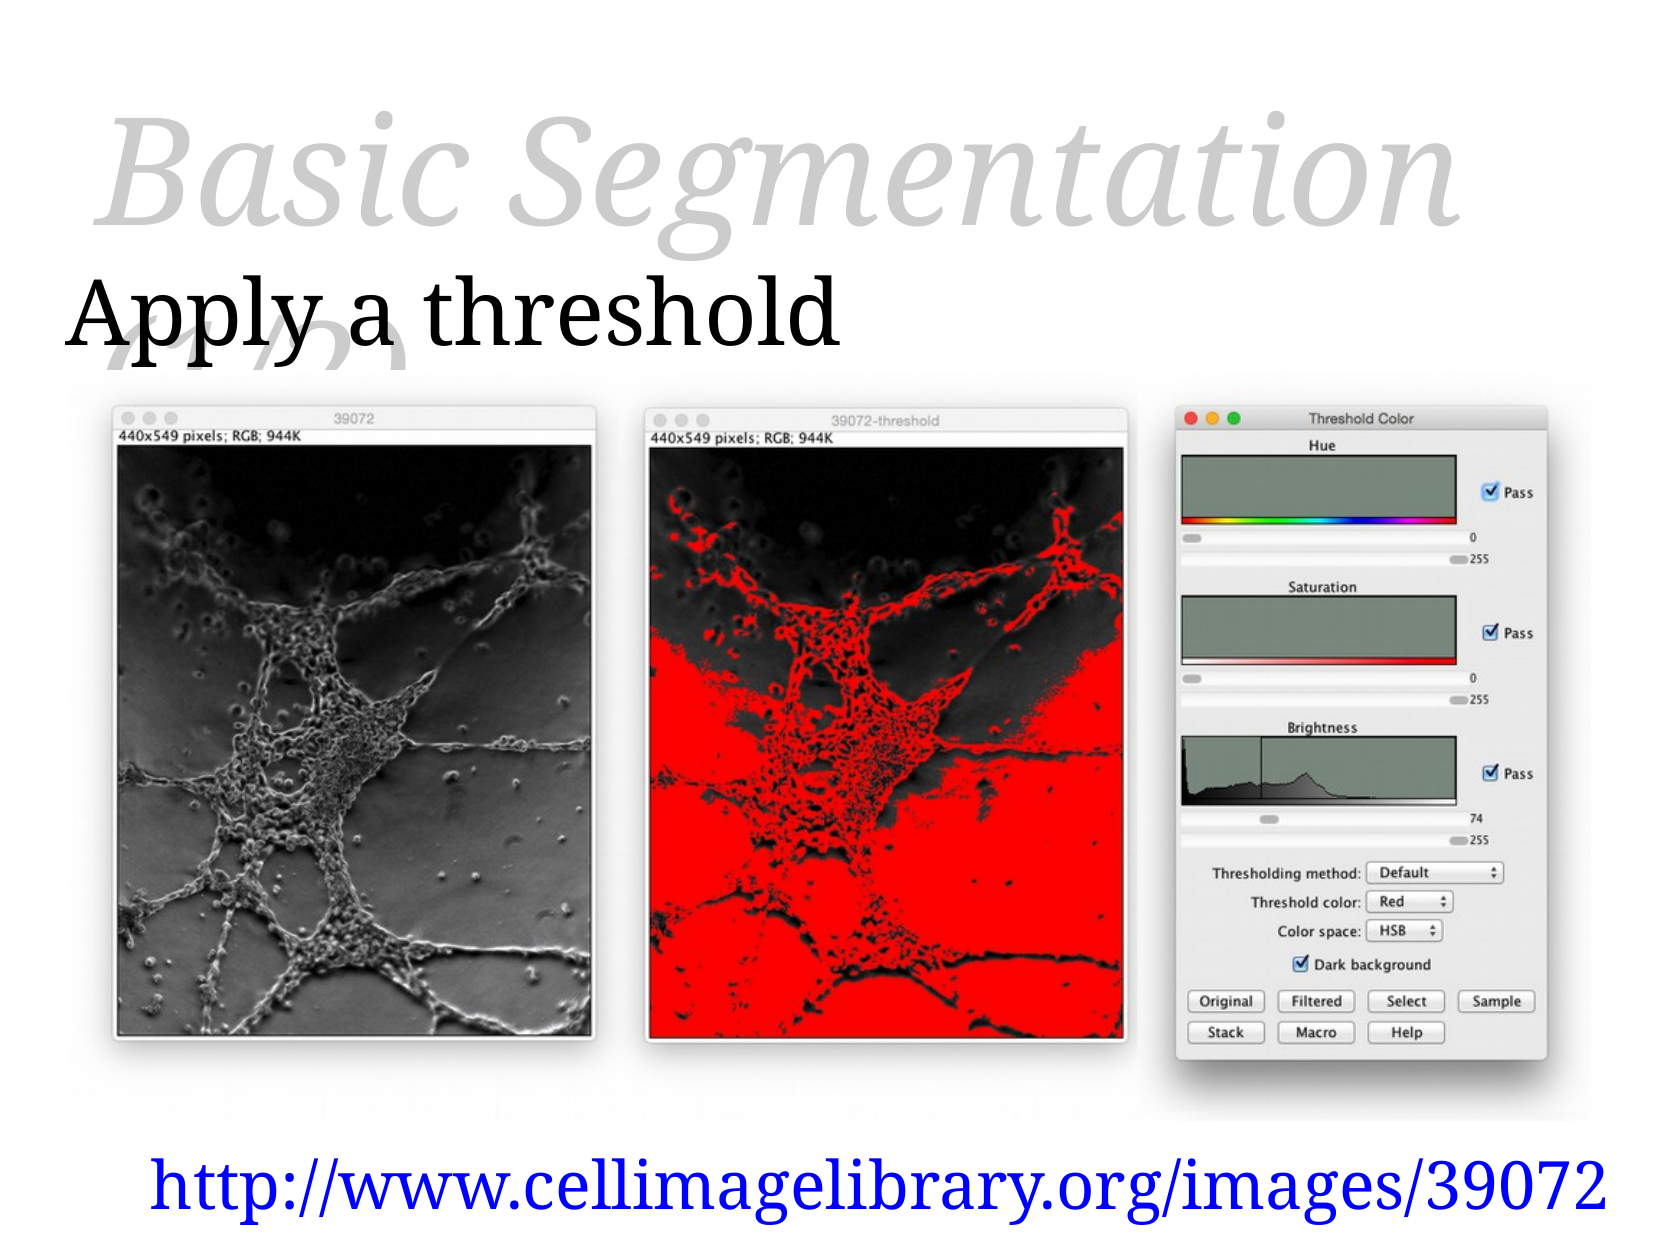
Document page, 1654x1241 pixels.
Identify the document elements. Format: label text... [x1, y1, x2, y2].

text_box Apply a threshold [50, 240, 1626, 1067]
text_box Basic Segmentation (1/2) [81, 57, 1654, 239]
picture [68, 370, 1591, 1121]
text_box http://www.cellimagelibrary.org/images/39072 [51, 1131, 1627, 1241]
